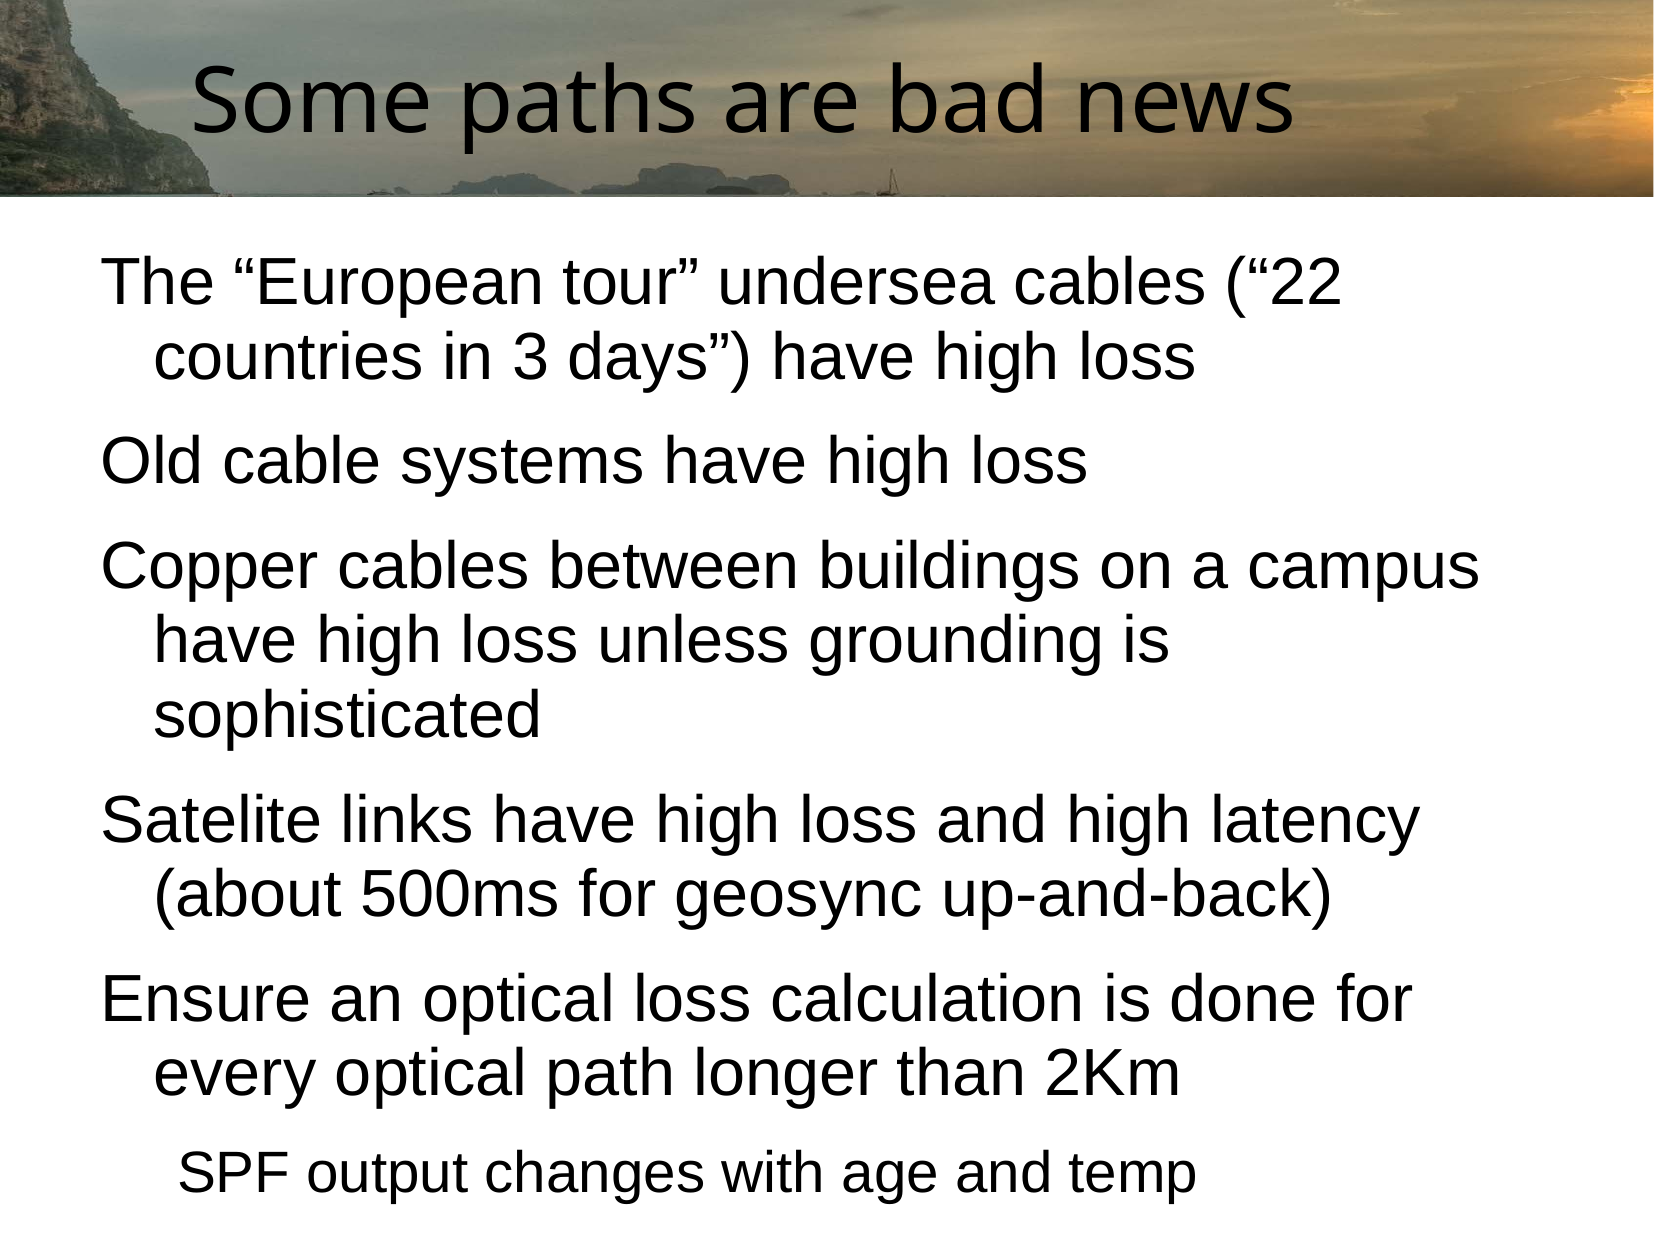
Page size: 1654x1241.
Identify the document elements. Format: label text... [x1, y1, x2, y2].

list The “European tour” undersea cables (“22 countries in 3 days”) have high loss Old cable systems have high loss Copper cables between buildings on a campus have high loss unless grounding is sophisticated Satelite links have high loss and high latency (about 500ms for geosync up-and-back) Ensure an optical loss calculation is done for every optical path longer than 2Km SPF output changes with age and temp [82, 244, 1571, 1225]
title Some paths are bad news [190, 0, 1571, 194]
picture [0, 0, 1654, 197]
